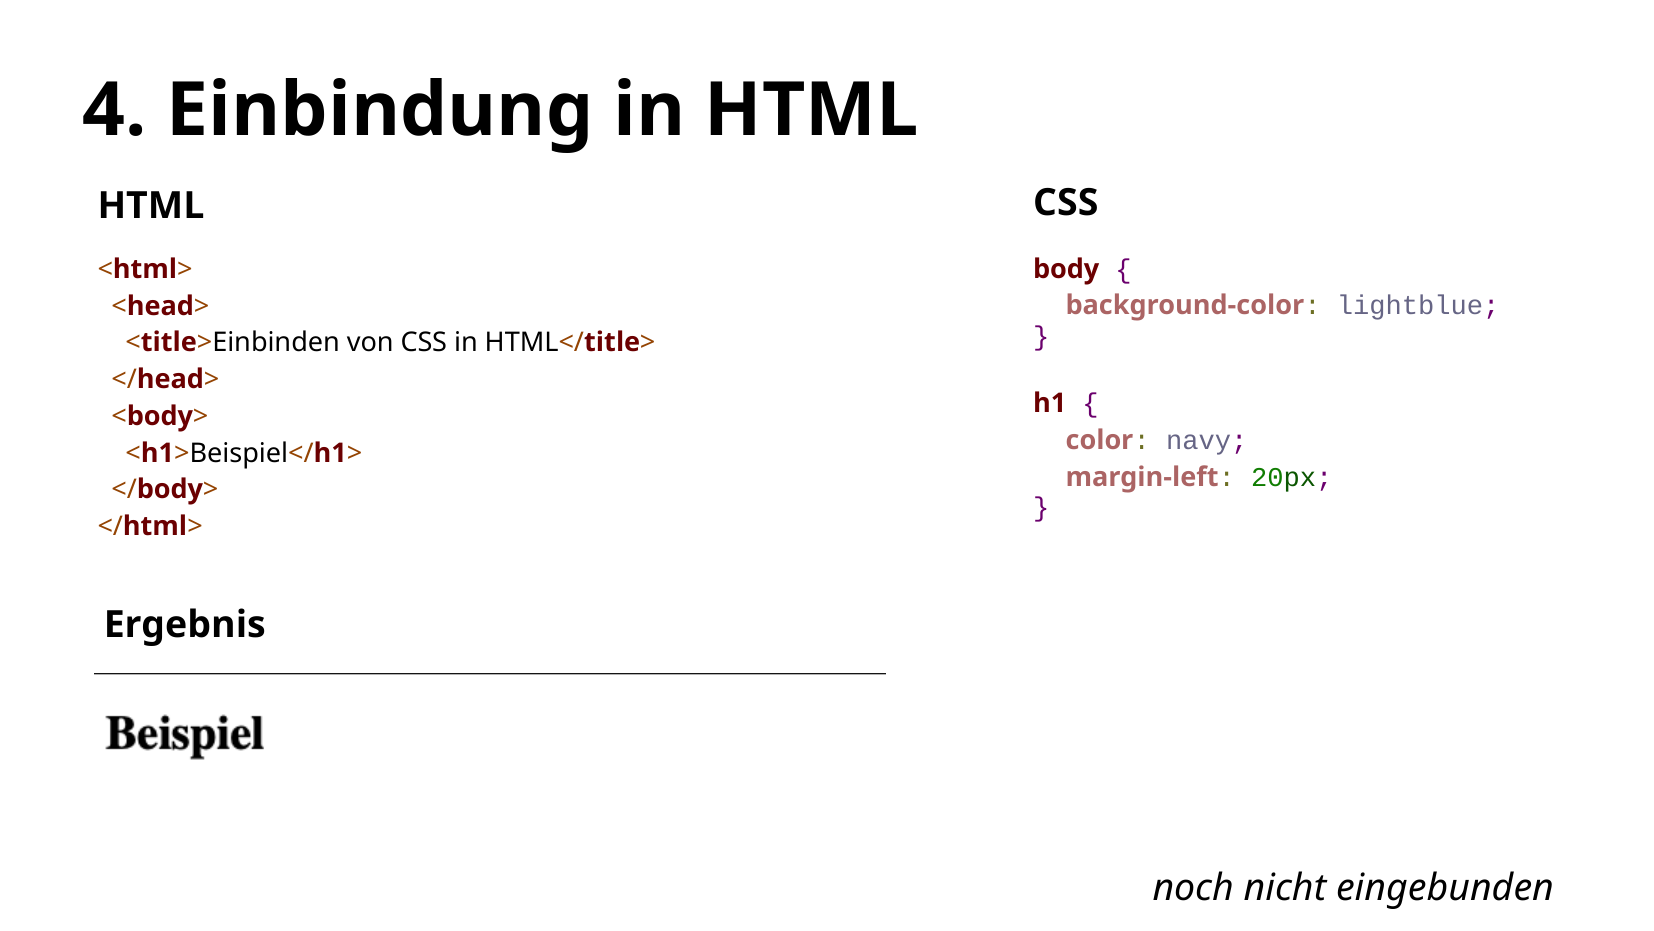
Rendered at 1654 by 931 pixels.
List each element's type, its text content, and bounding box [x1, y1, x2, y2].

title 4. Einbindung in HTML [82, 59, 1571, 154]
text_box noch nicht eingebunden [1137, 852, 1536, 915]
picture [94, 673, 886, 809]
text_box CSS [1018, 168, 1110, 231]
text_box HTML [82, 171, 207, 234]
text_box <html> <head> <title>Einbinden von CSS in HTML</title> </head> <body> <h1>Beispiel</h1> </body> </html> [82, 242, 910, 562]
text_box Ergebnis [88, 590, 263, 653]
text_box body { background-color: lightblue; } h1 { color: navy; margin-left: 20px; } [1018, 242, 1536, 491]
